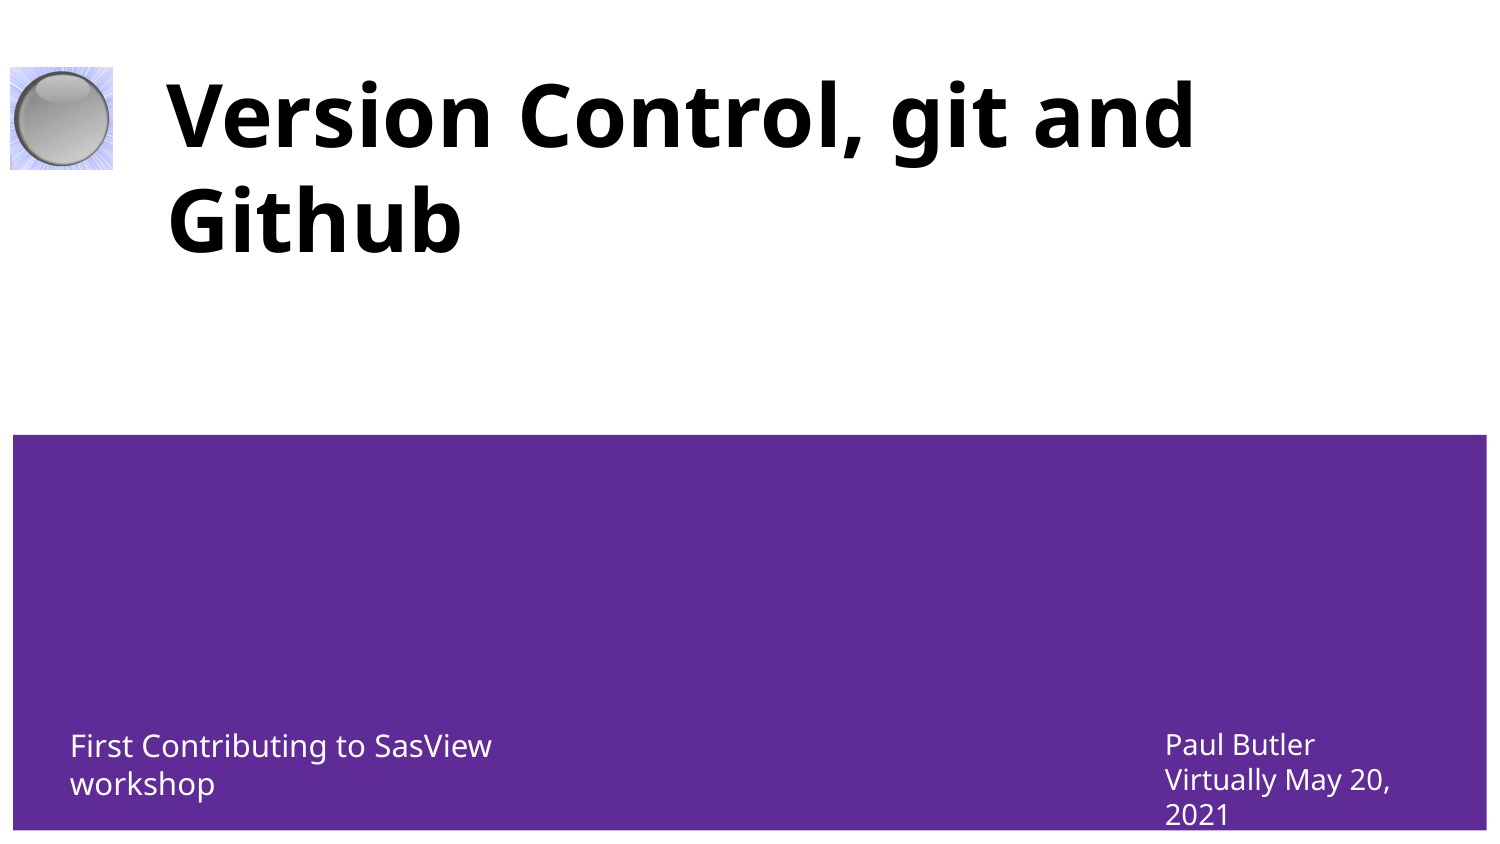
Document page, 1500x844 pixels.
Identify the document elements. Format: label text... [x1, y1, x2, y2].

title Version Control, git and Github [150, 43, 1494, 286]
text_box First Contributing to SasView workshop [54, 711, 603, 817]
picture [10, 67, 113, 170]
text_box Paul Butler Virtually May 20, 2021 [1149, 711, 1460, 844]
